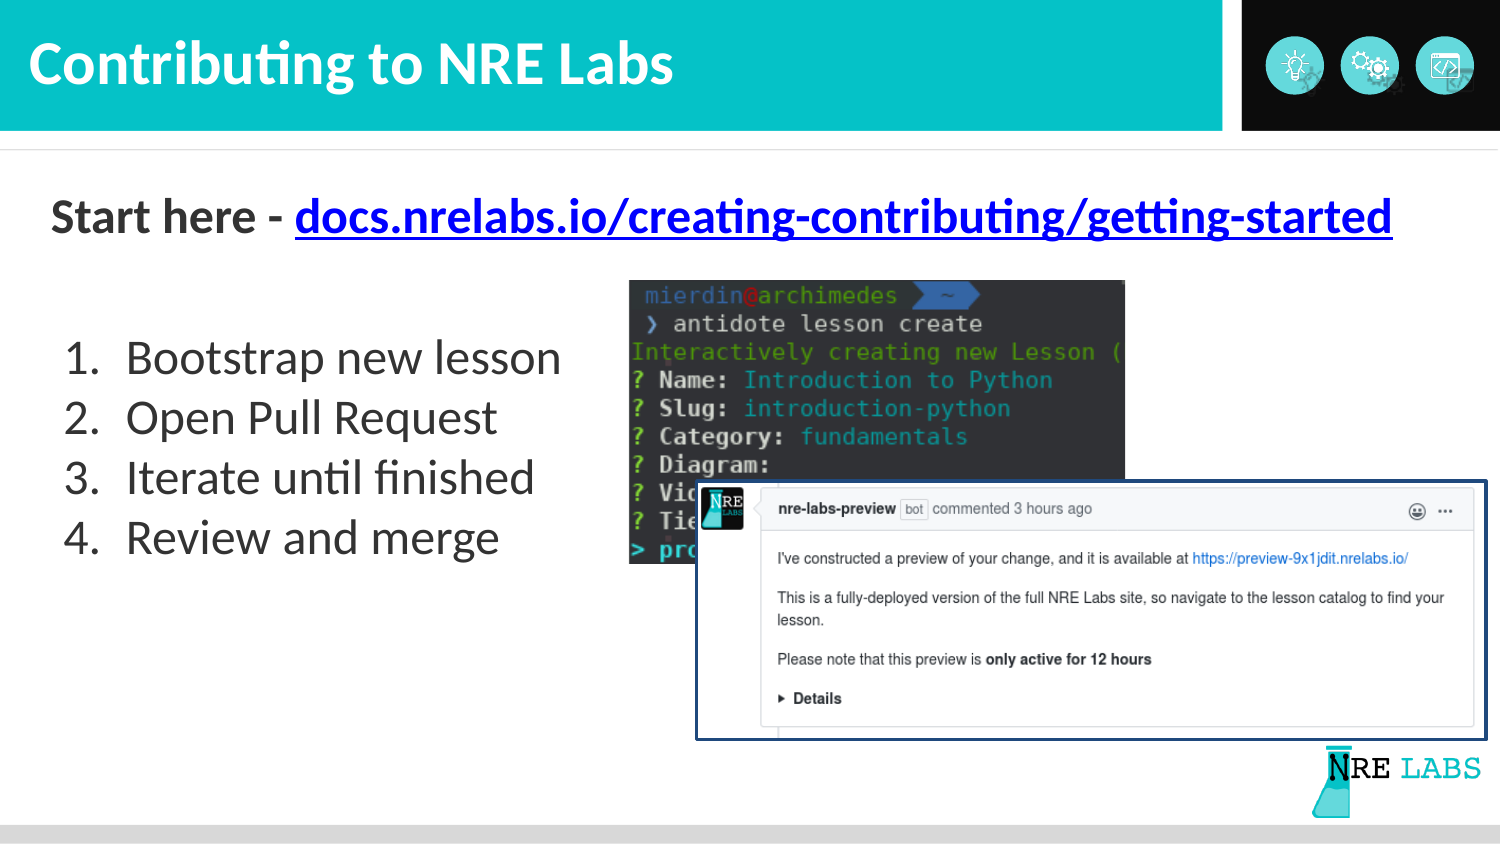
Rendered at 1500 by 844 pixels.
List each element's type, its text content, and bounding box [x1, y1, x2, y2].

picture [1425, 45, 1465, 86]
picture [1312, 735, 1500, 818]
picture [1272, 42, 1318, 88]
list Contributing to NRE Labs [18, 16, 1126, 64]
picture [698, 482, 1485, 739]
picture [628, 280, 1126, 564]
list Start here - docs.nrelabs.io/creating-contributing/getting-started Bootstrap new lesson Open Pull Request Iterate until finished Review and merge [39, 178, 1452, 769]
picture [1347, 42, 1393, 88]
